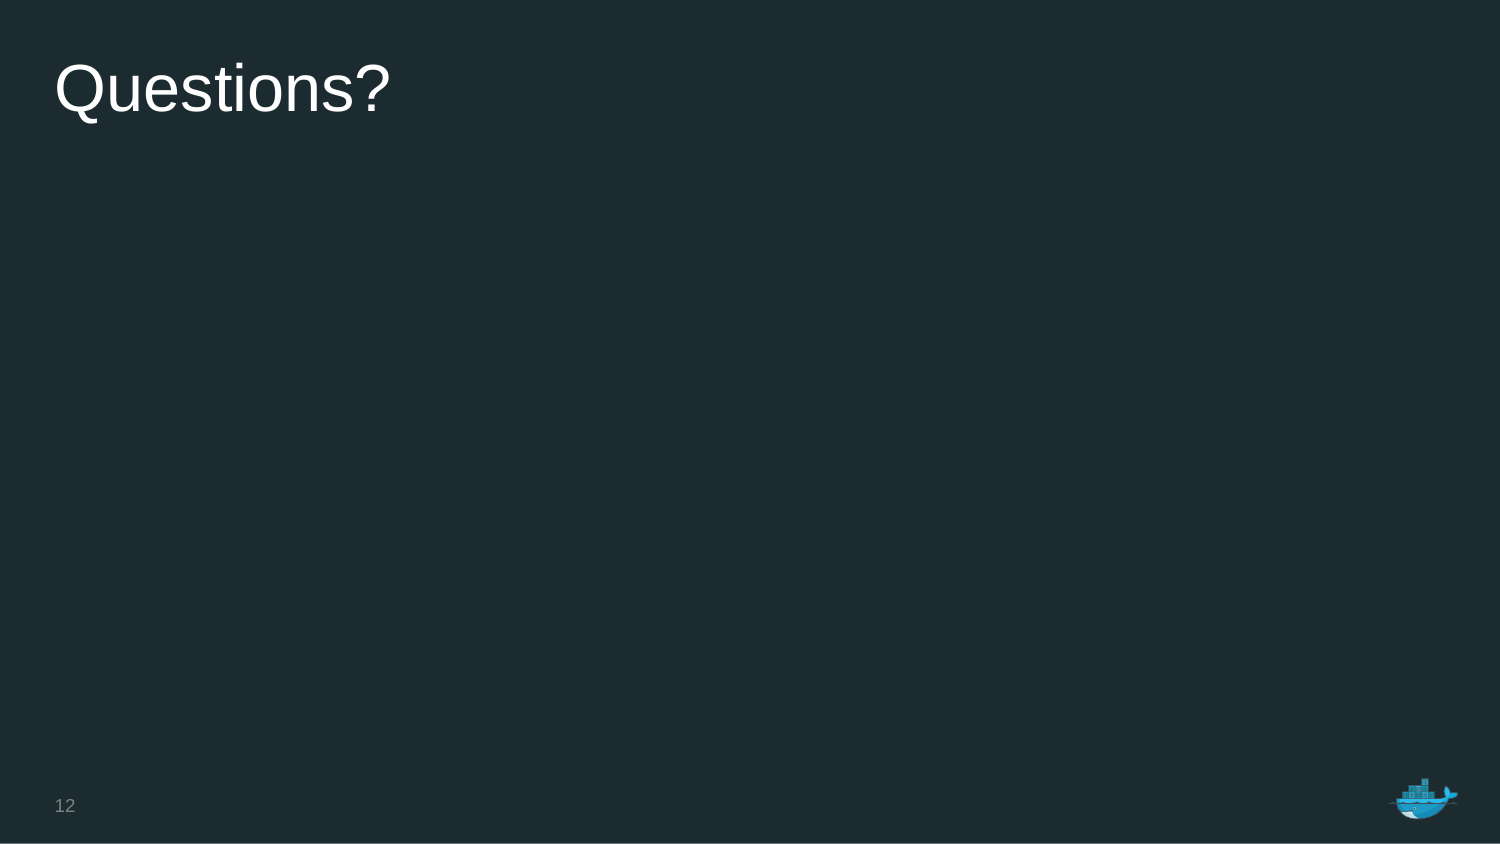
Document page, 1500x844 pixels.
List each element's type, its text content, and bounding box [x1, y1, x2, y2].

picture [1387, 778, 1459, 821]
title Questions? [39, 34, 1458, 135]
slide_number <number> [39, 782, 390, 828]
